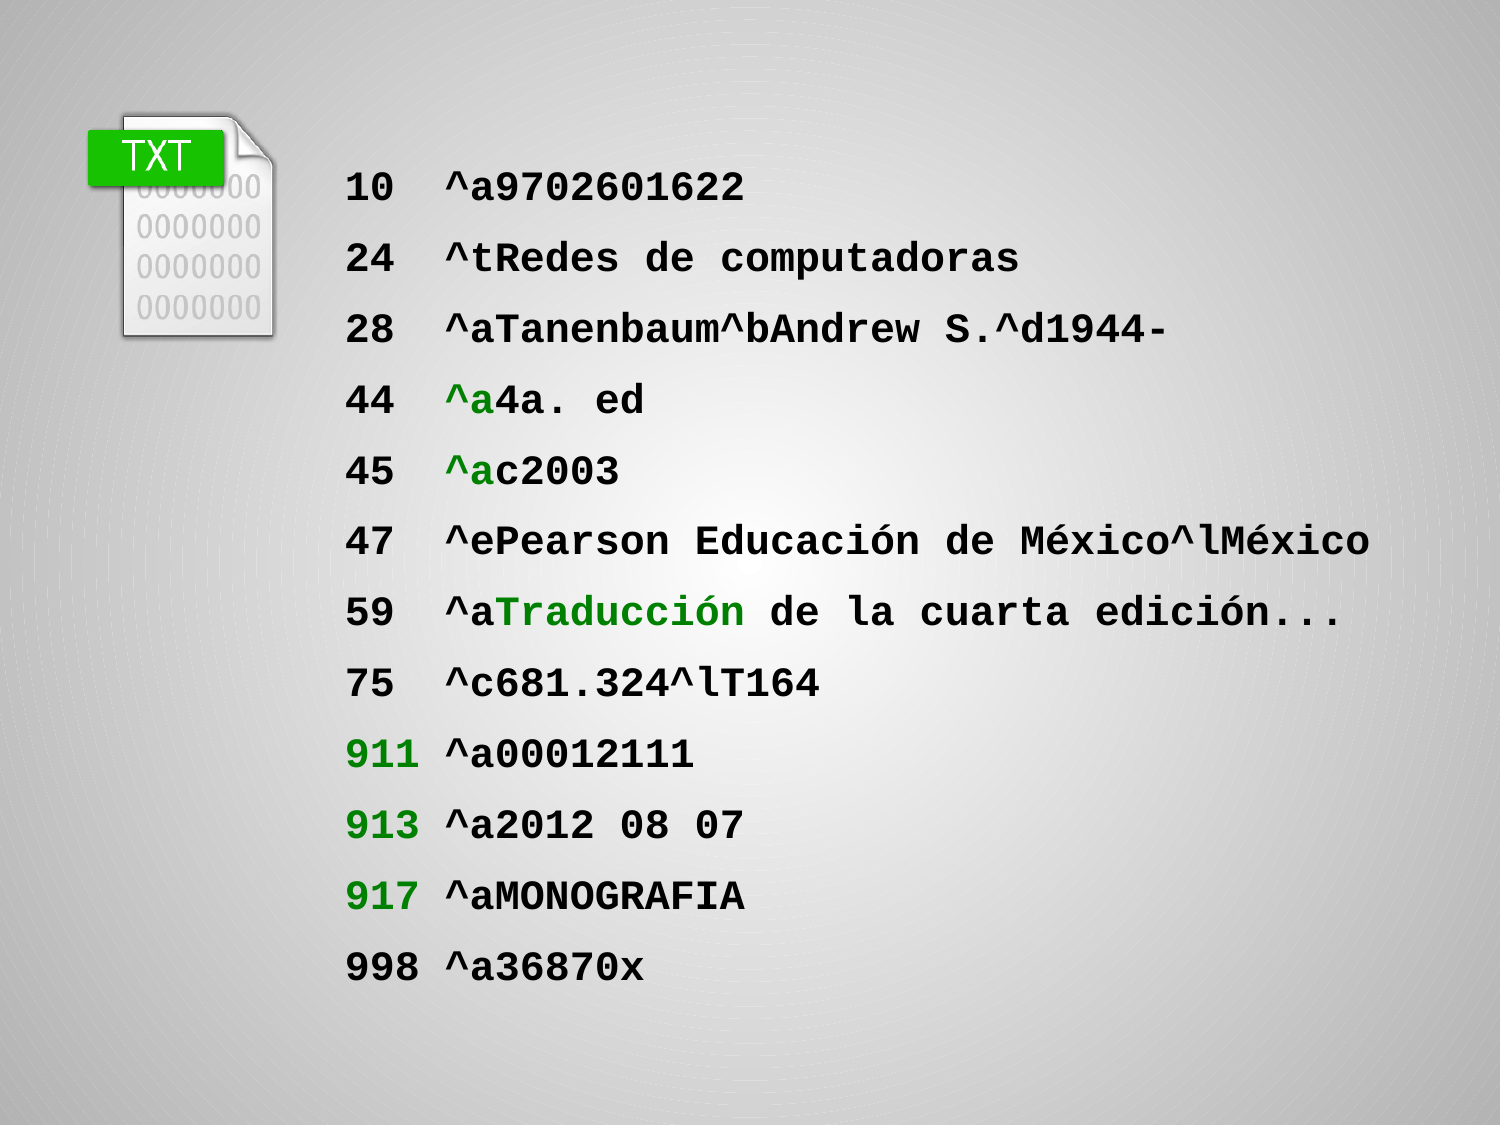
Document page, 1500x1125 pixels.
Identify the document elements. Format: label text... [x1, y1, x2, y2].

picture [77, 108, 286, 346]
text_box 10 ^a9702601622 24 ^tRedes de computadoras 28 ^aTanenbaum^bAndrew S.^d1944- 44 ^a4a. ed 45 ^ac2003 47 ^ePearson Educación de México^lMéxico 59 ^aTraducción de la cuarta edición... 75 ^c681.324^lT164 911 ^a00012111 913 ^a2012 08 07 917 ^aMONOGRAFIA 998 ^a36870x [330, 135, 1456, 1081]
